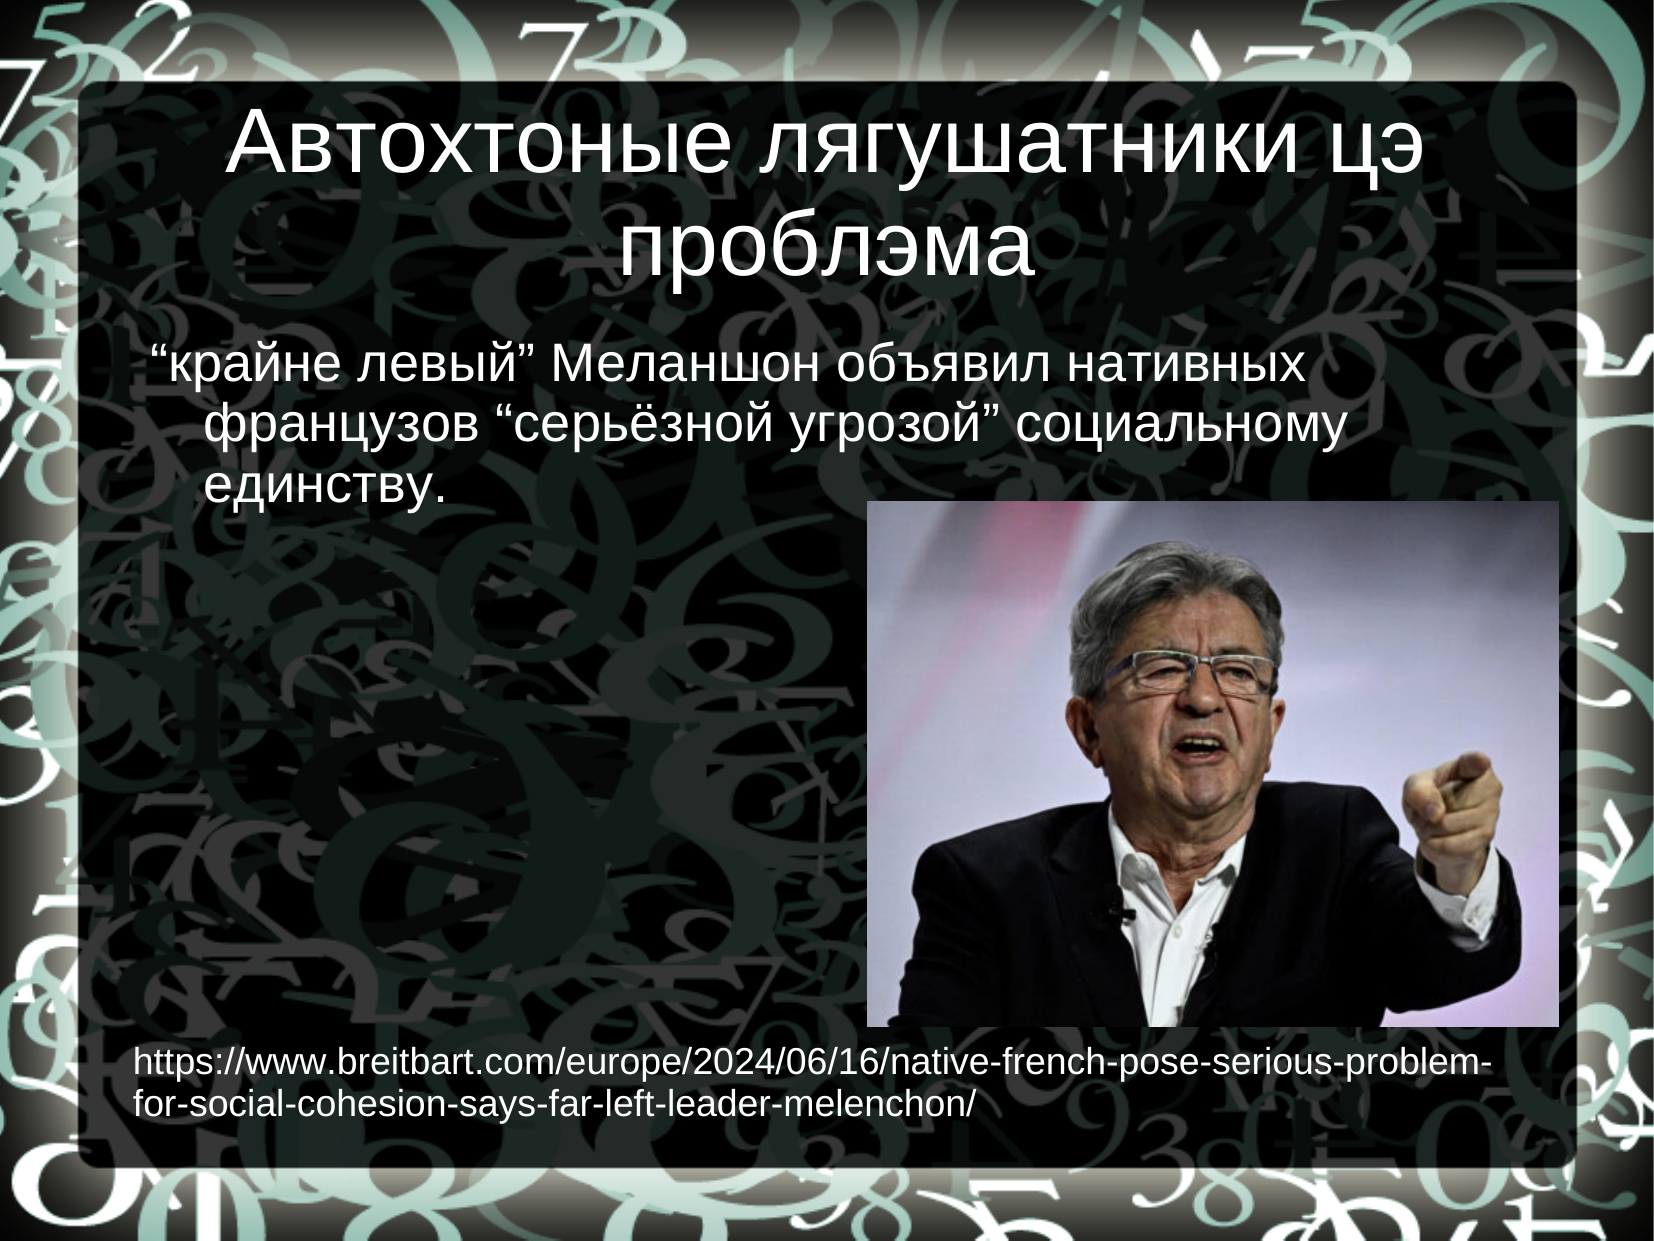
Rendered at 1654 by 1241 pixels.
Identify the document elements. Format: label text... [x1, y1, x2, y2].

text_box https://www.breitbart.com/europe/2024/06/16/native-french-pose-serious-problem-for-social-cohesion-says-far-left-leader-melenchon/ [118, 1033, 1536, 1133]
title Автохтоные лягушатники цэ проблэма [82, 88, 1571, 296]
picture [0, 0, 1654, 1241]
text_box “крайне левый” Меланшон объявил нативных французов “серьёзной угрозой” социальному единству. [118, 324, 1447, 709]
